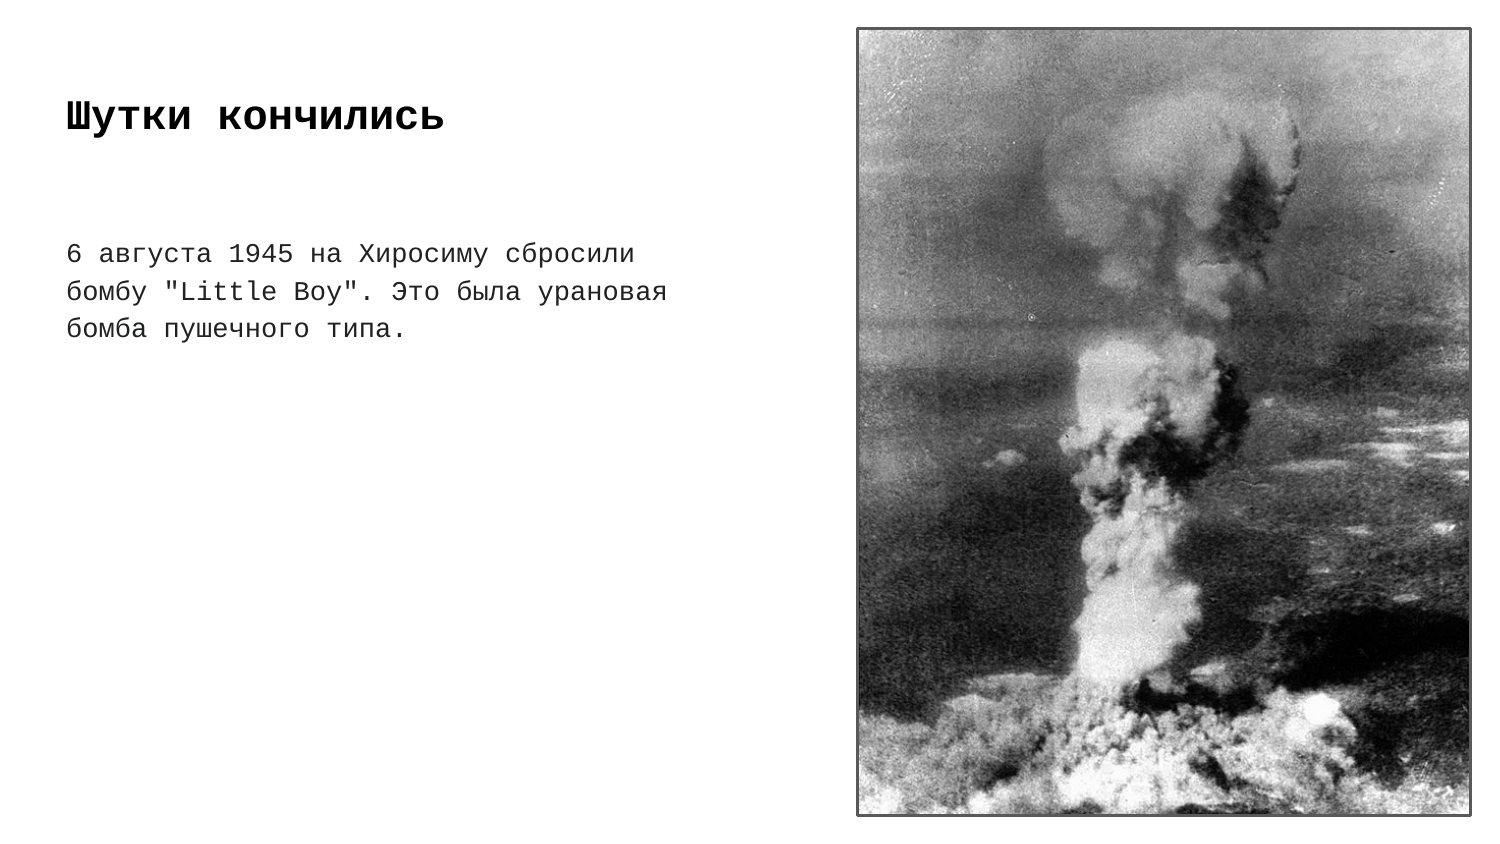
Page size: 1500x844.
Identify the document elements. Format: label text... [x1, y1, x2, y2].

picture [859, 29, 1470, 814]
list 6 августа 1945 на Хиросиму сбросили бомбу "Little Boy". Это была урановая бомба пушечного типа. [51, 216, 742, 711]
title Шутки кончились [51, 72, 856, 167]
